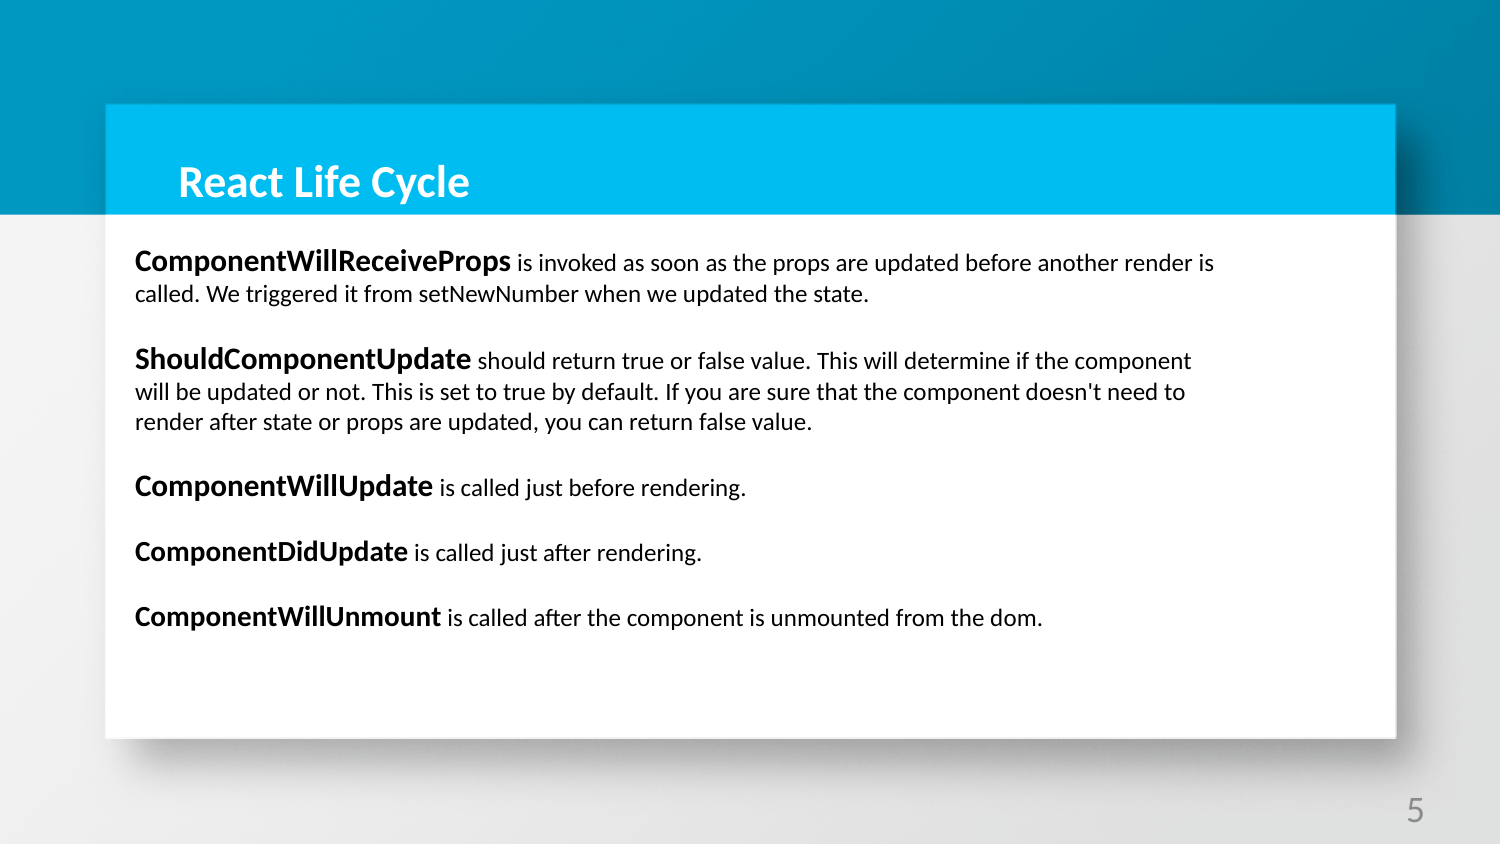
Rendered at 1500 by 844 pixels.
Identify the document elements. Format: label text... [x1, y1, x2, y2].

text_box ComponentWillReceiveProps is invoked as soon as the props are updated before another render is called. We triggered it from setNewNumber when we updated the state. ShouldComponentUpdate should return true or false value. This will determine if the component will be updated or not. This is set to true by default. If you are sure that the component doesn't need to render after state or props are updated, you can return false value. ComponentWillUpdate is called just before rendering. ComponentDidUpdate is called just after rendering. ComponentWillUnmount is called after the component is unmounted from the dom. [135, 208, 1231, 670]
title React Life Cycle [176, 149, 946, 207]
picture [0, 215, 1500, 844]
